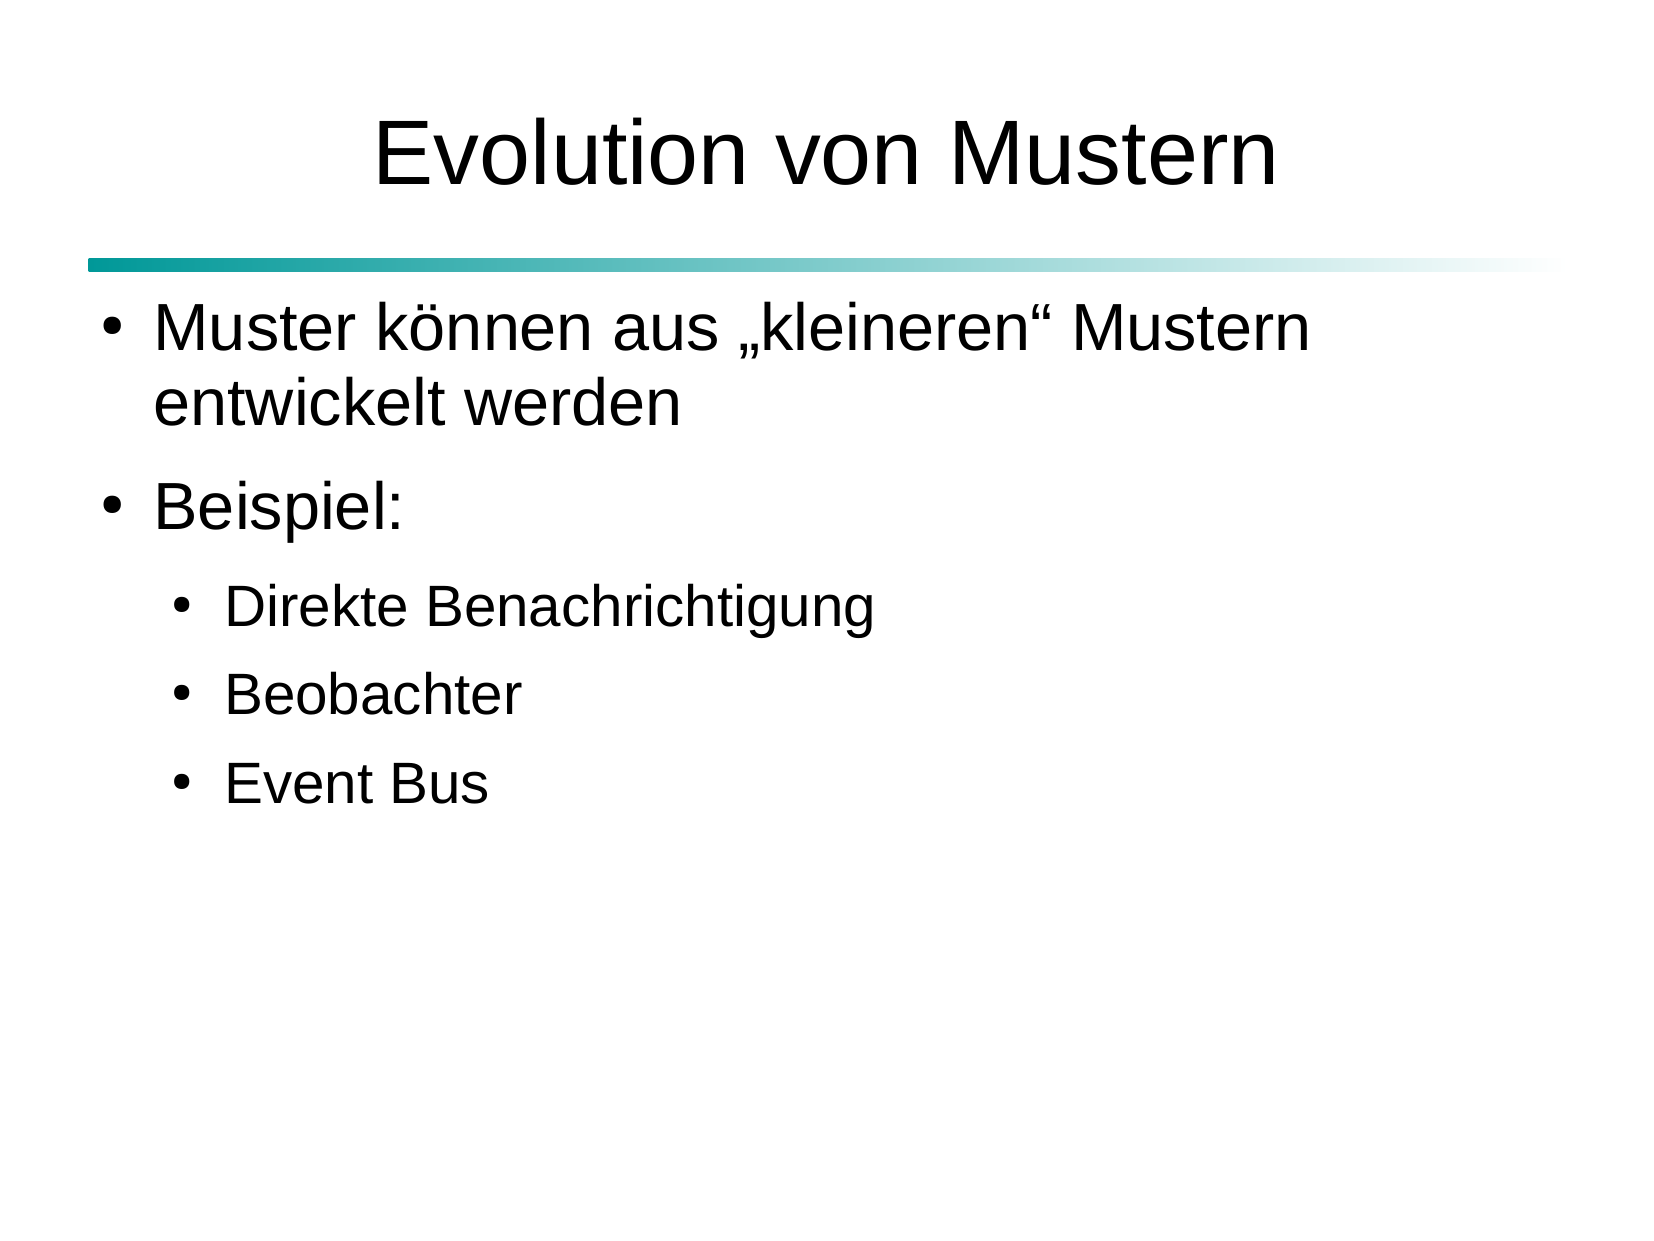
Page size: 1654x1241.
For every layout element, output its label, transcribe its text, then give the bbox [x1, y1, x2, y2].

title Evolution von Mustern [82, 49, 1571, 257]
list Muster können aus „kleineren“ Mustern entwickelt werden Beispiel: Direkte Benachrichtigung Beobachter Event Bus [82, 290, 1571, 1109]
